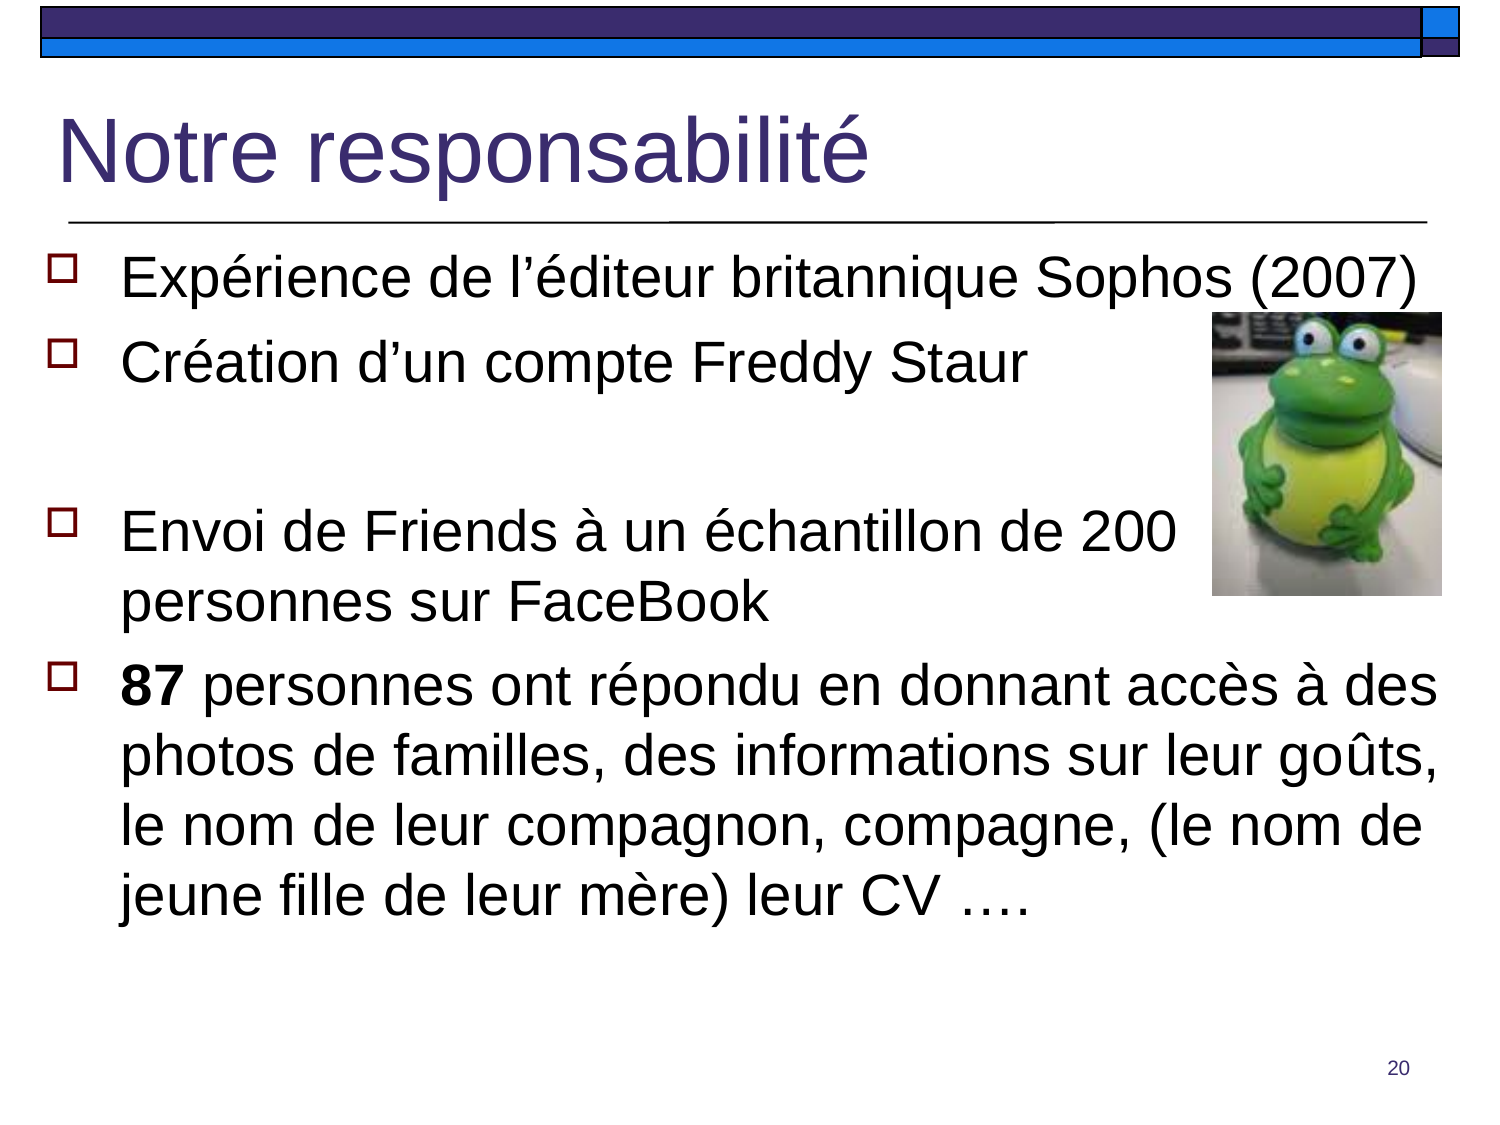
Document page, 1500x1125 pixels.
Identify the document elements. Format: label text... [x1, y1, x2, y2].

picture [1212, 312, 1442, 596]
text_box Expérience de l’éditeur britannique Sophos (2007) Création d’un compte Freddy Staur Envoi de Friends à un échantillon de 200 personnes sur FaceBook 87 personnes ont répondu en donnant accès à des photos de familles, des informations sur leur goûts, le nom de leur compagnon, compagne, (le nom de jeune fille de leur mère) leur CV …. [29, 231, 1463, 1101]
text_box Notre responsabilité [41, 78, 1459, 209]
